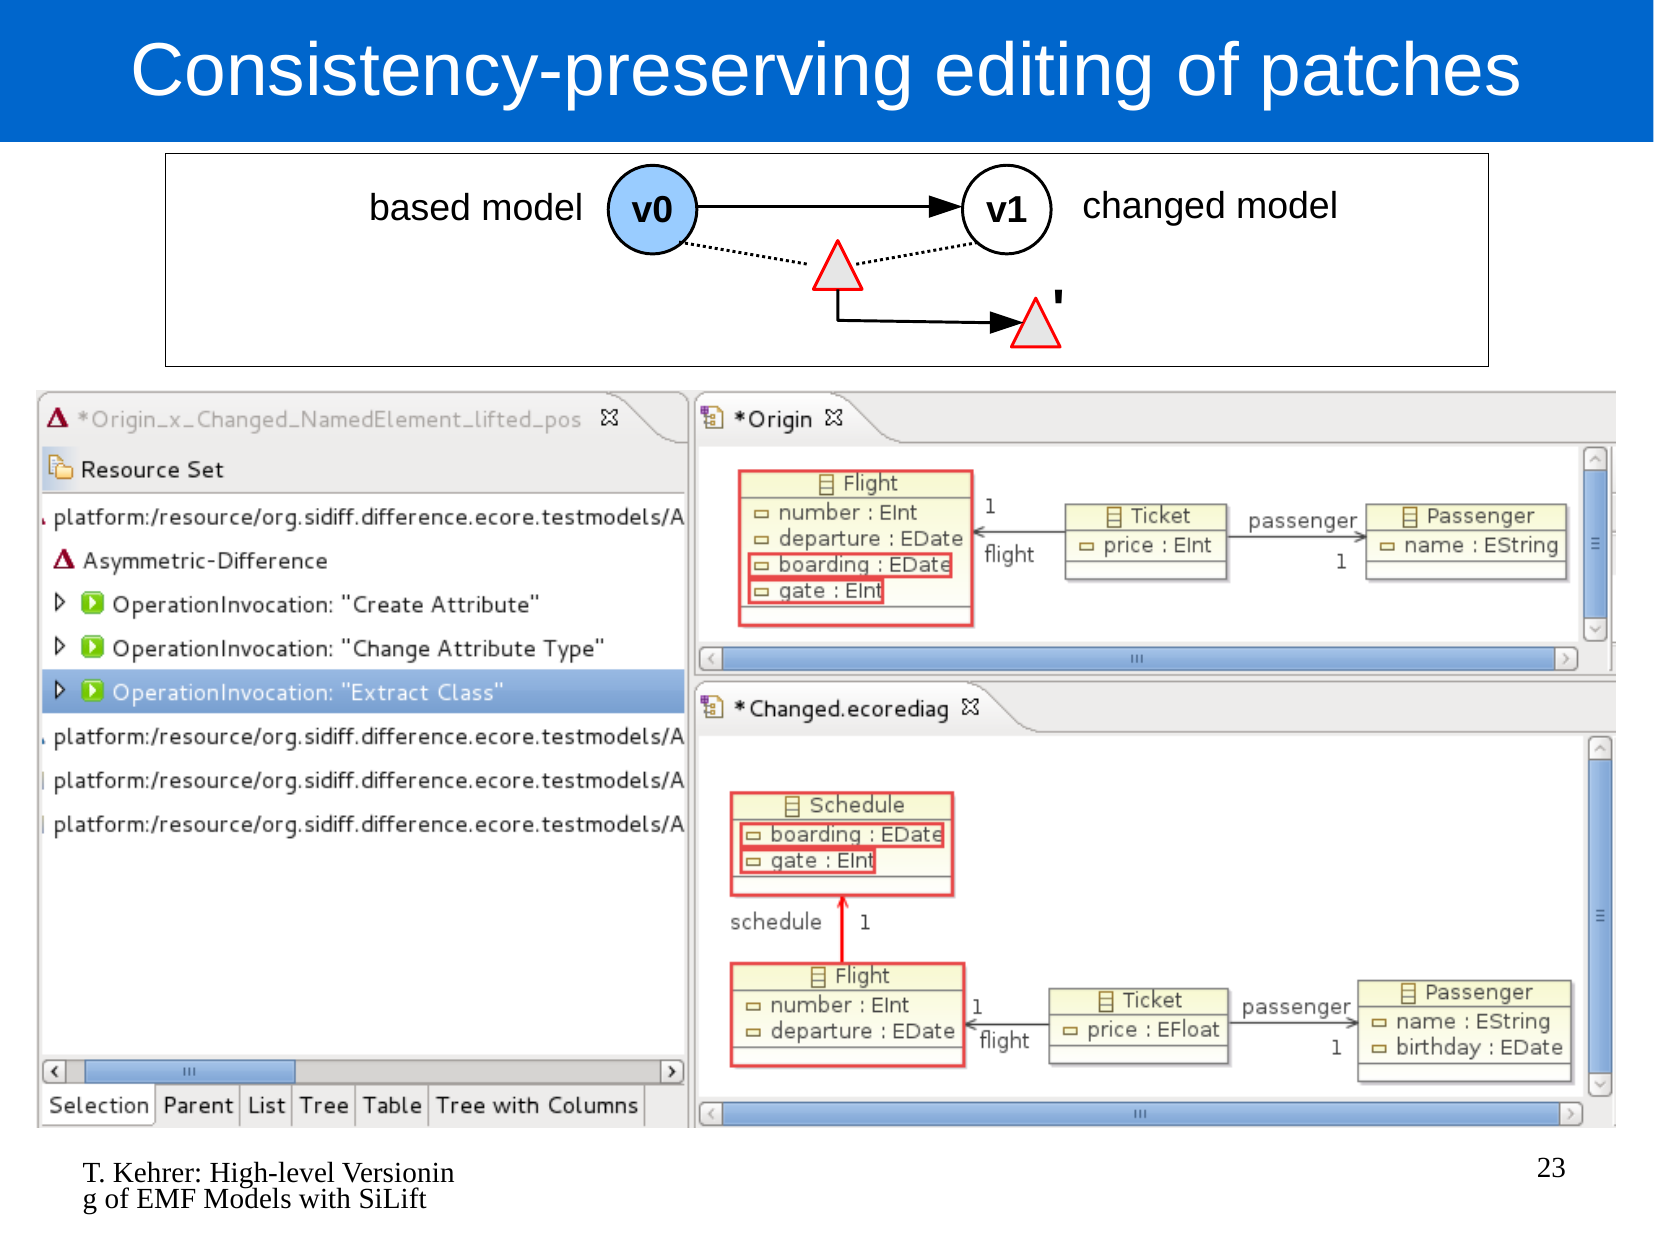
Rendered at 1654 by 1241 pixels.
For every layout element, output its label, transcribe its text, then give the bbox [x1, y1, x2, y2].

text_box based model [354, 179, 598, 237]
text_box v1 [962, 165, 1052, 254]
title Consistency-preserving editing of patches [0, 0, 1654, 142]
text_box [813, 240, 863, 290]
text_box ' [1038, 271, 1081, 347]
picture [36, 390, 1616, 1128]
text_box [1011, 298, 1038, 347]
text_box v0 [608, 165, 697, 254]
text_box changed model [1067, 177, 1353, 234]
